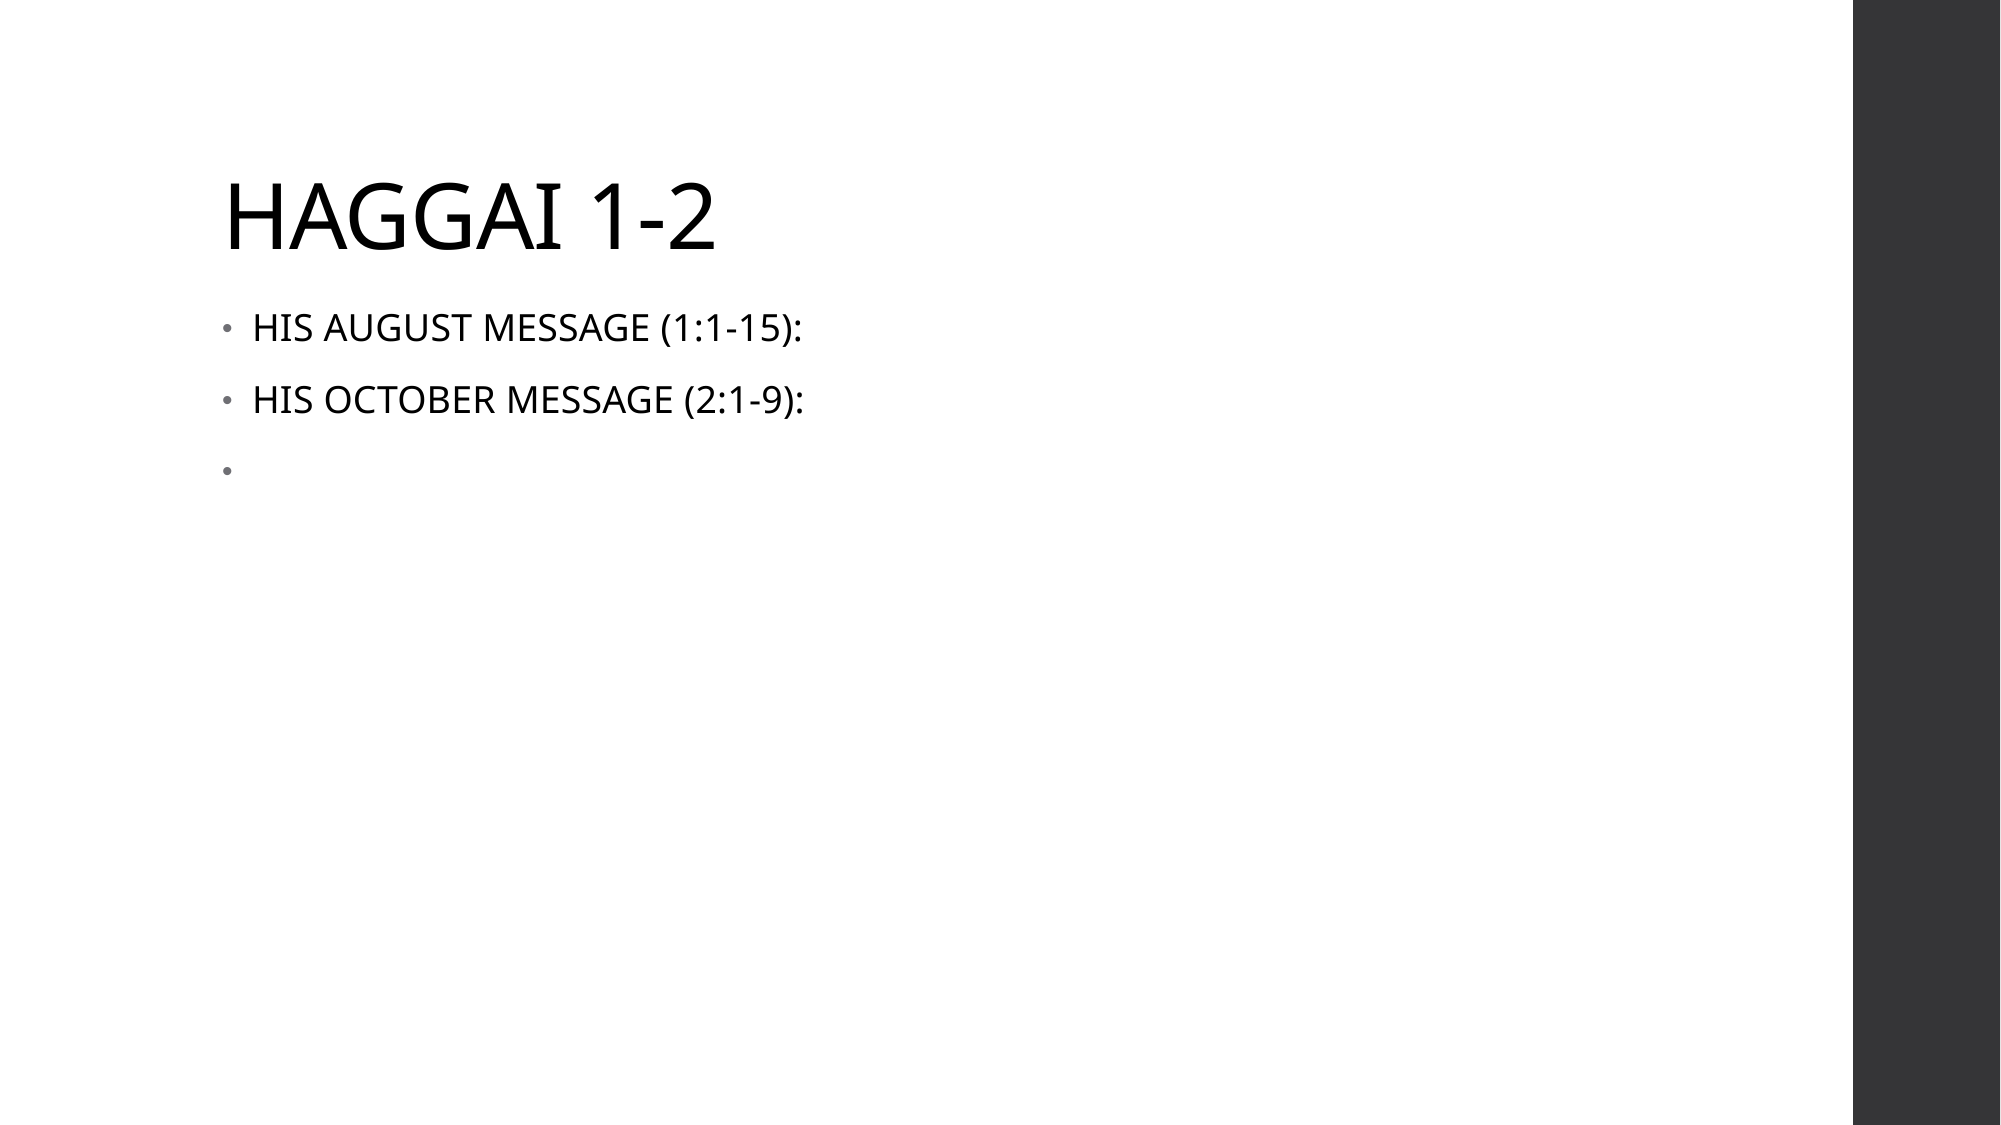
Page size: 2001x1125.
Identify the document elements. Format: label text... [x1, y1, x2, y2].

title HAGGAI 1-2 [206, 60, 1797, 278]
list HIS AUGUST MESSAGE (1:1-15): HIS OCTOBER MESSAGE (2:1-9): [206, 299, 1617, 1014]
